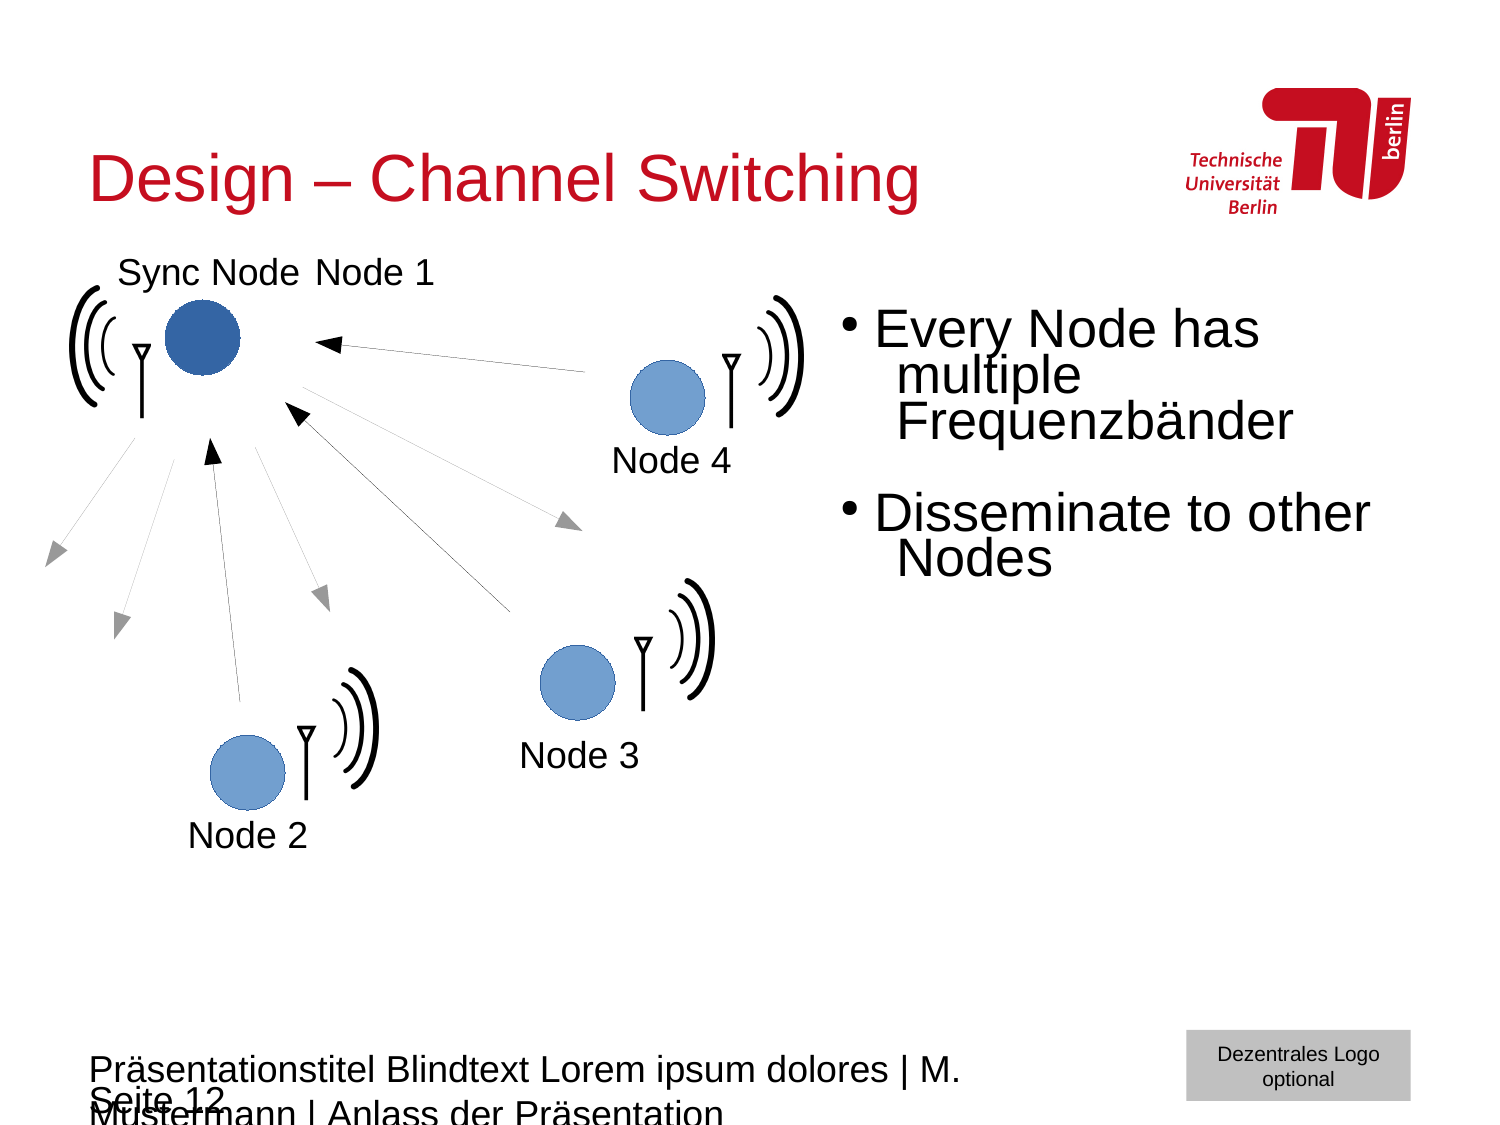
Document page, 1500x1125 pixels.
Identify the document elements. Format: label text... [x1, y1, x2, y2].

text_box Node 1 [300, 240, 526, 300]
text_box Node 2 [172, 803, 398, 864]
picture [722, 295, 804, 430]
text_box Node 3 [504, 723, 730, 784]
text_box Node 4 [596, 428, 822, 489]
list Every Node has multiple Frequenzbänder Disseminate to other Nodes [840, 312, 1411, 980]
picture [1186, 88, 1411, 120]
text_box Sync Node [102, 240, 300, 300]
text_box [630, 360, 706, 428]
title Design – Channel Switching [88, 120, 1411, 215]
picture [634, 578, 715, 714]
text_box [540, 645, 616, 721]
text_box [165, 300, 241, 376]
picture [69, 285, 151, 421]
text_box [210, 735, 286, 803]
picture [297, 667, 379, 802]
